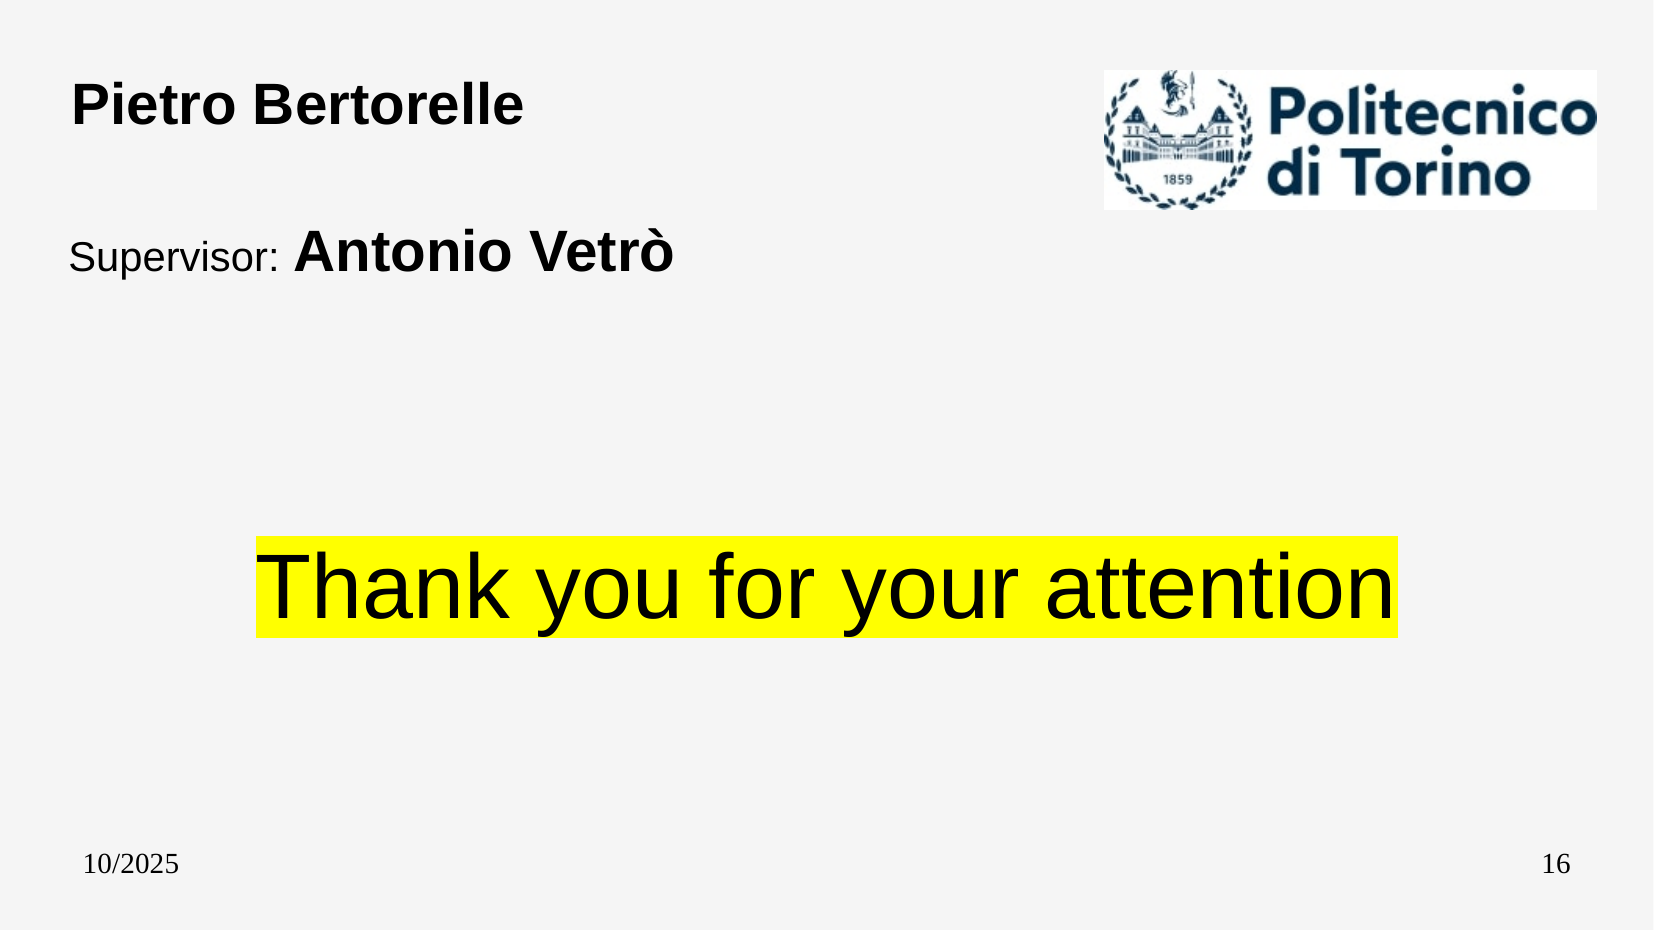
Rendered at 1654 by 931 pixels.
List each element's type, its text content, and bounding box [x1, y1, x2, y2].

title Thank you for your attention [88, 523, 1565, 650]
title Pietro Bertorelle [47, 31, 550, 178]
title Supervisor: Antonio Vetrò [68, 177, 807, 325]
picture [1104, 70, 1597, 210]
